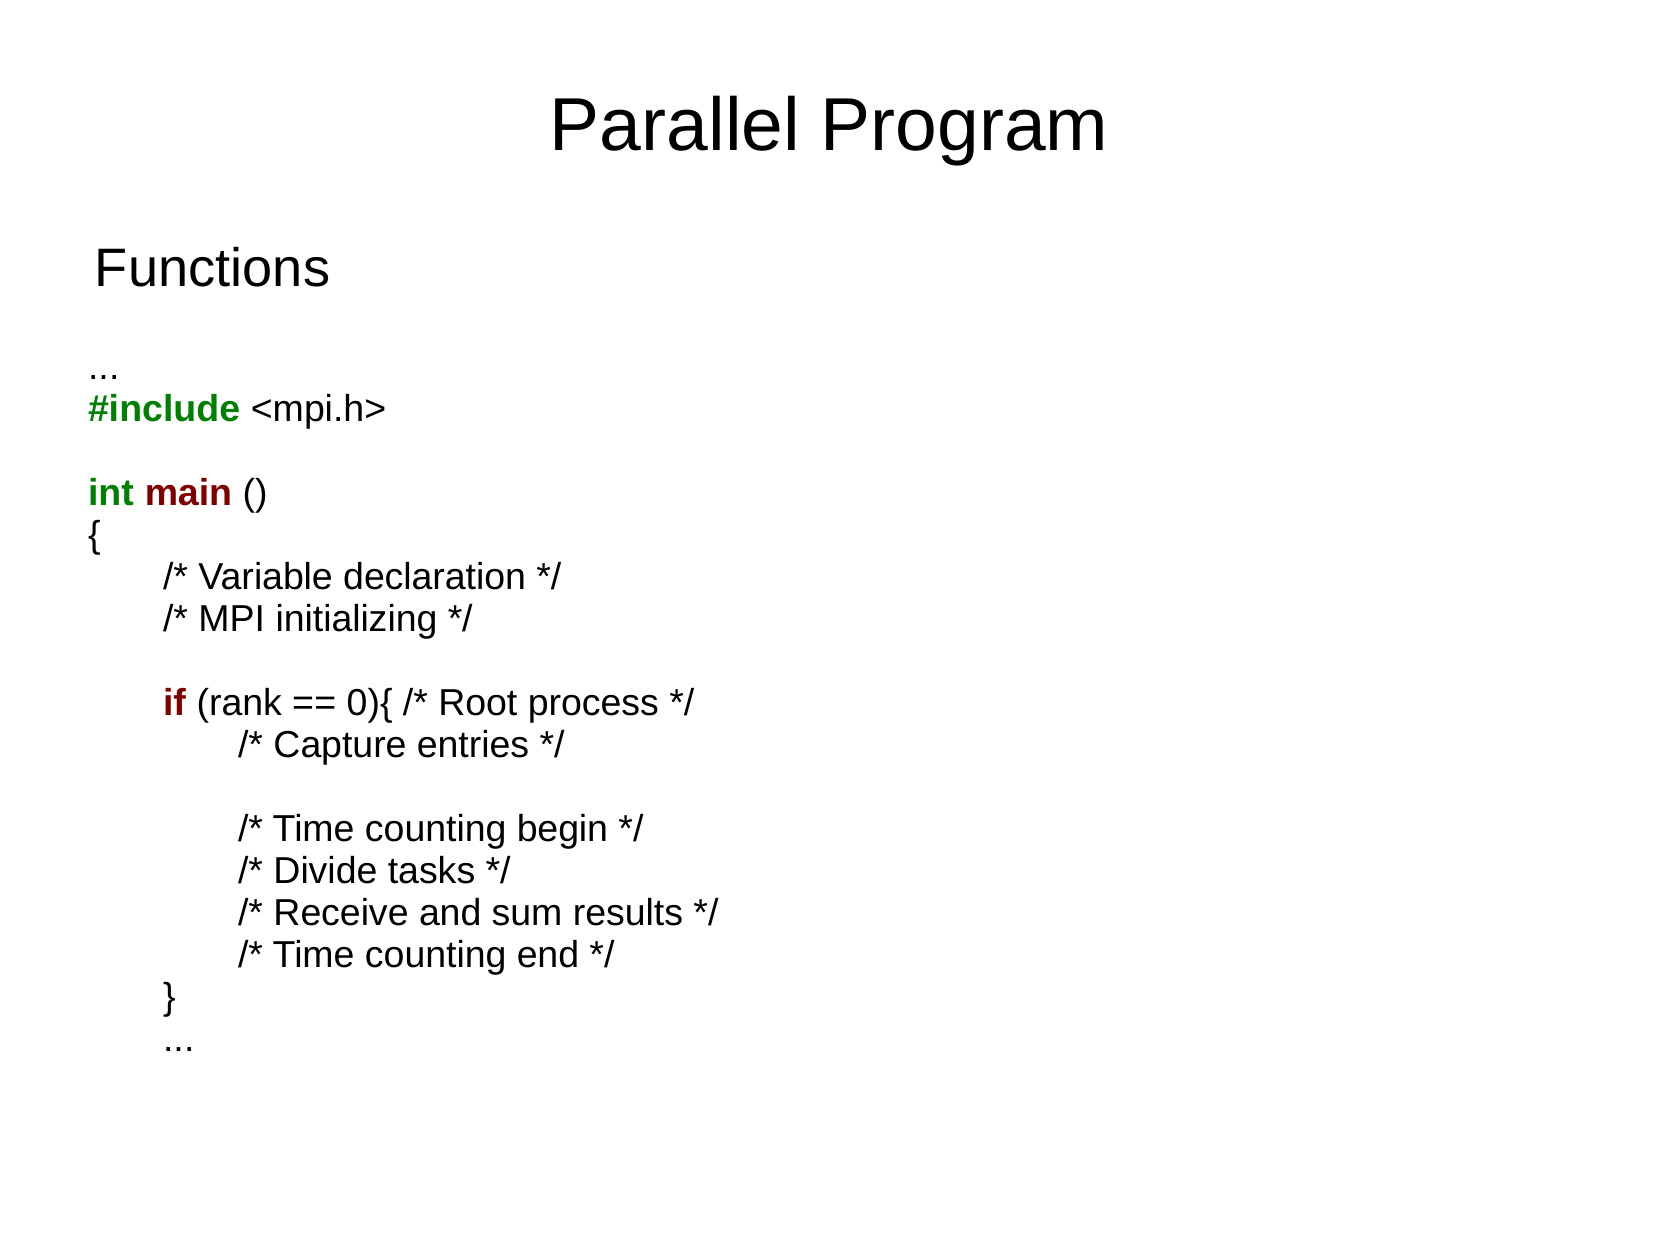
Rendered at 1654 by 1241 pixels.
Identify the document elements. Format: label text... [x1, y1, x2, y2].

text_box Parallel Program [4, 75, 1654, 174]
text_box ... #include <mpi.h> int main () { /* Variable declaration */ /* MPI initializing */ if (rank == 0){ /* Root process */ /* Capture entries */ /* Time counting begin */ /* Divide tasks */ /* Receive and sum results */ /* Time counting end */ } ... [0, 337, 1650, 1095]
text_box Functions [4, 210, 1654, 310]
